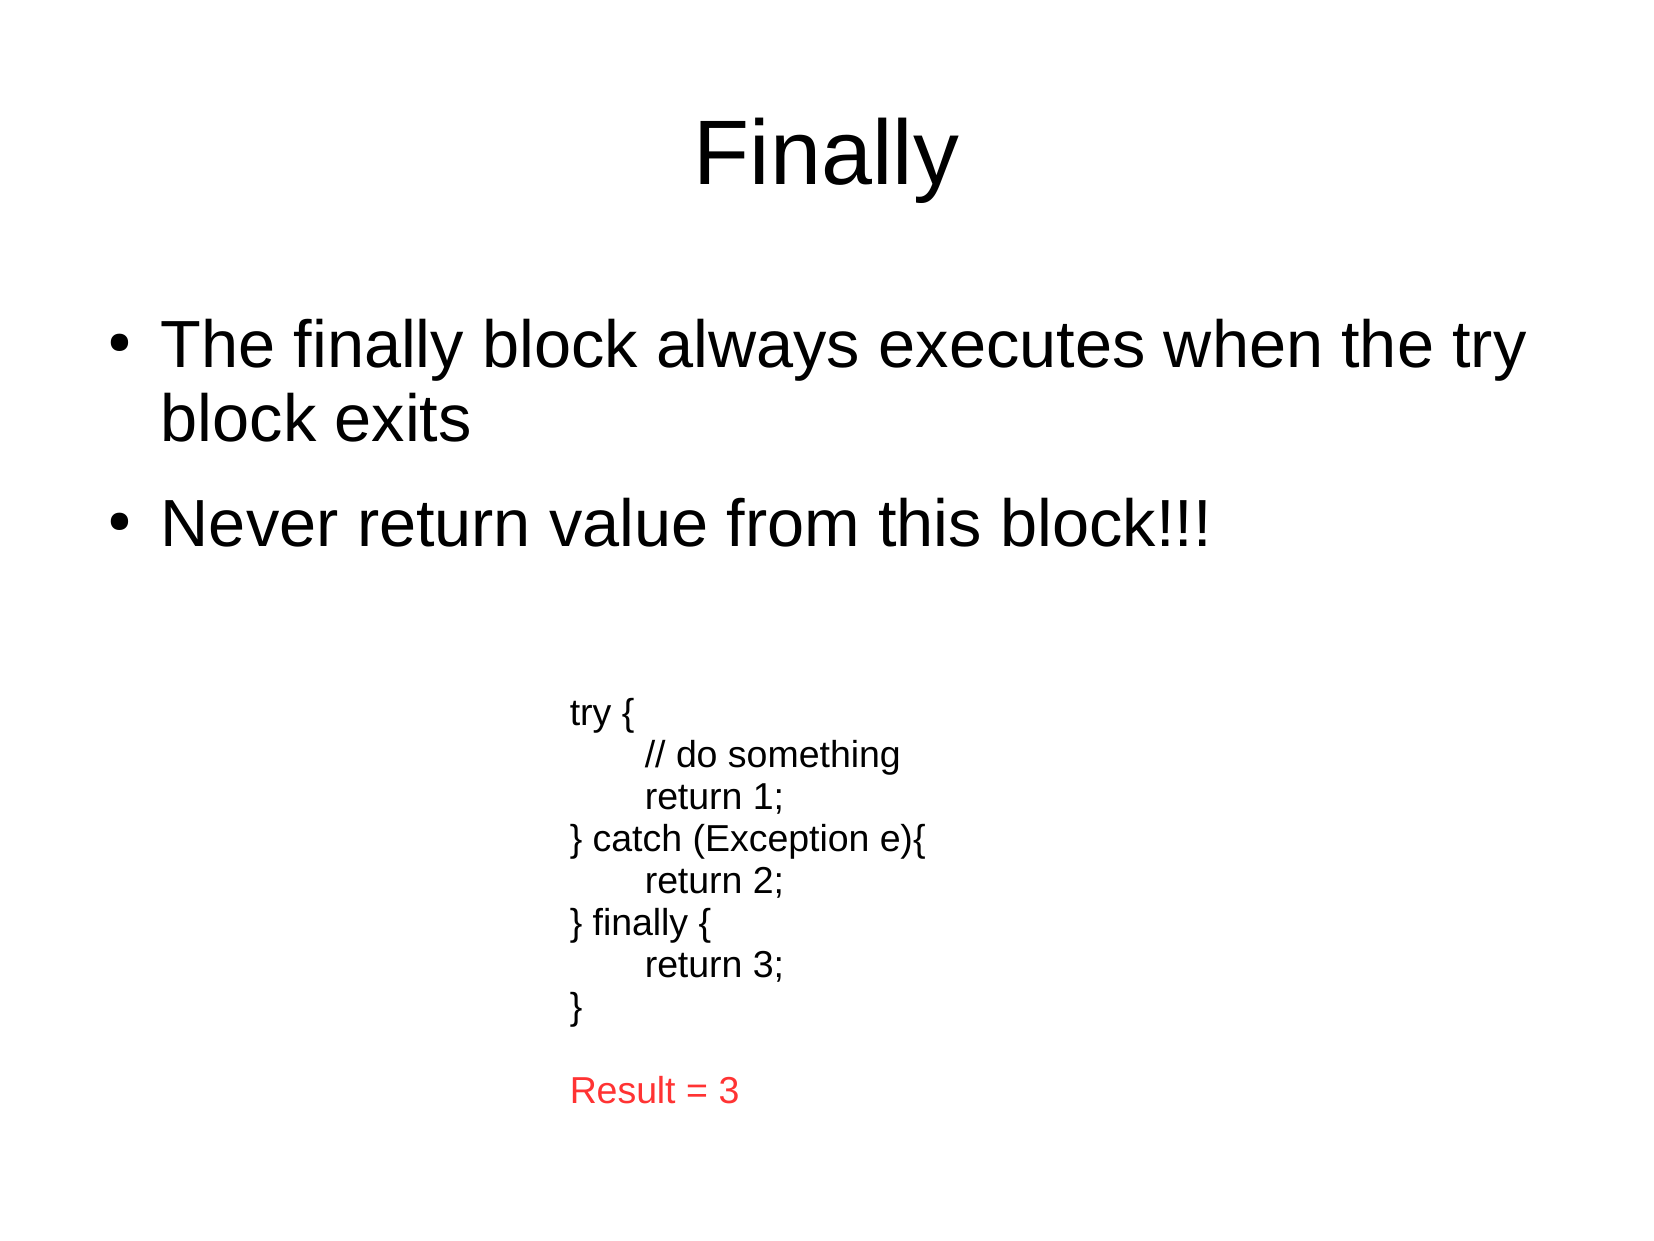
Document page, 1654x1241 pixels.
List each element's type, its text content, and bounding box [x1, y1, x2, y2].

list The finally block always executes when the try block exits Never return value from this block!!! [90, 306, 1579, 1126]
title Finally [82, 49, 1571, 257]
text_box try { // do something return 1; } catch (Exception e){ return 2; } finally { return 3; } Result = 3 [555, 684, 1021, 1119]
